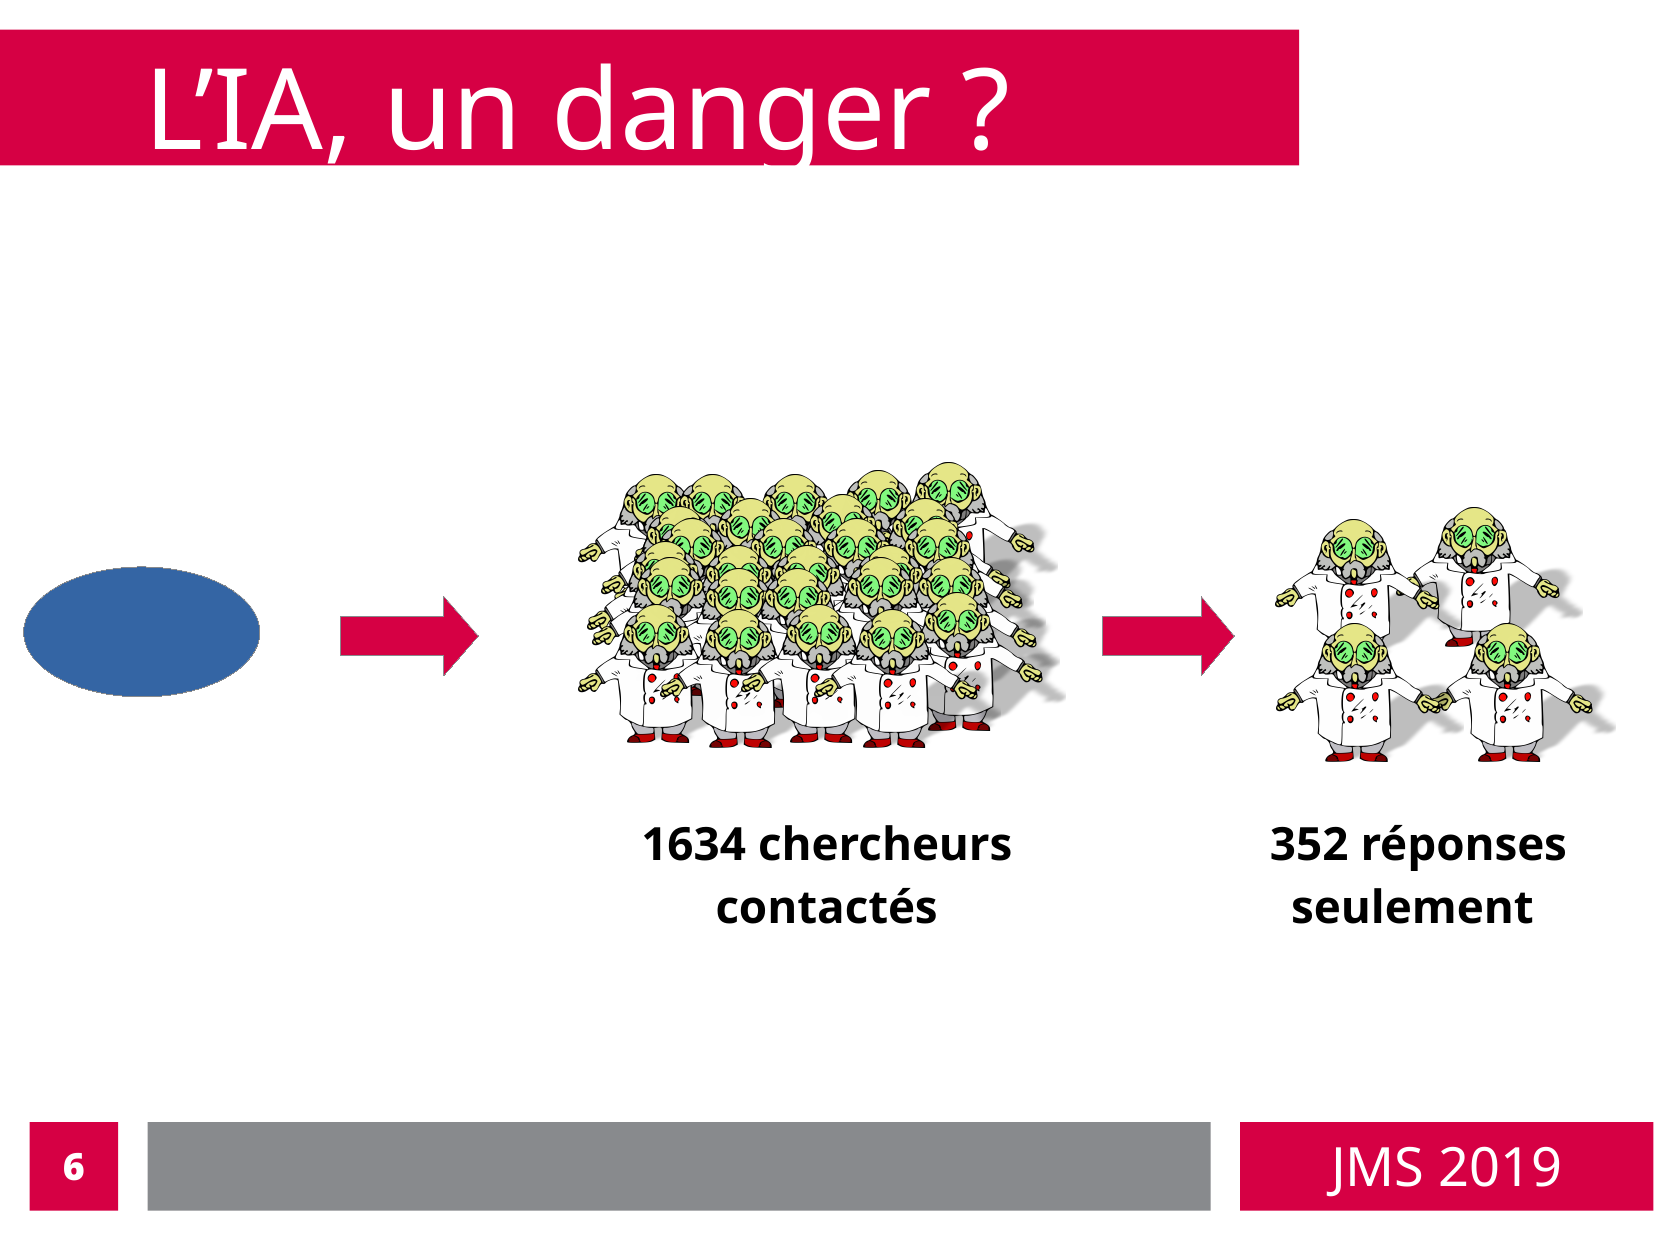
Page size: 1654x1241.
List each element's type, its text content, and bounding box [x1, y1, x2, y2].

picture [1275, 507, 1616, 762]
text_box 1634 chercheurs contactés [537, 791, 1117, 1020]
text_box 352 réponses seulement [1129, 791, 1654, 1020]
text_box [23, 566, 260, 697]
text_box [1102, 596, 1235, 676]
picture [578, 462, 1066, 748]
text_box [340, 596, 479, 676]
title L’IA, un danger ? [0, 29, 1229, 178]
